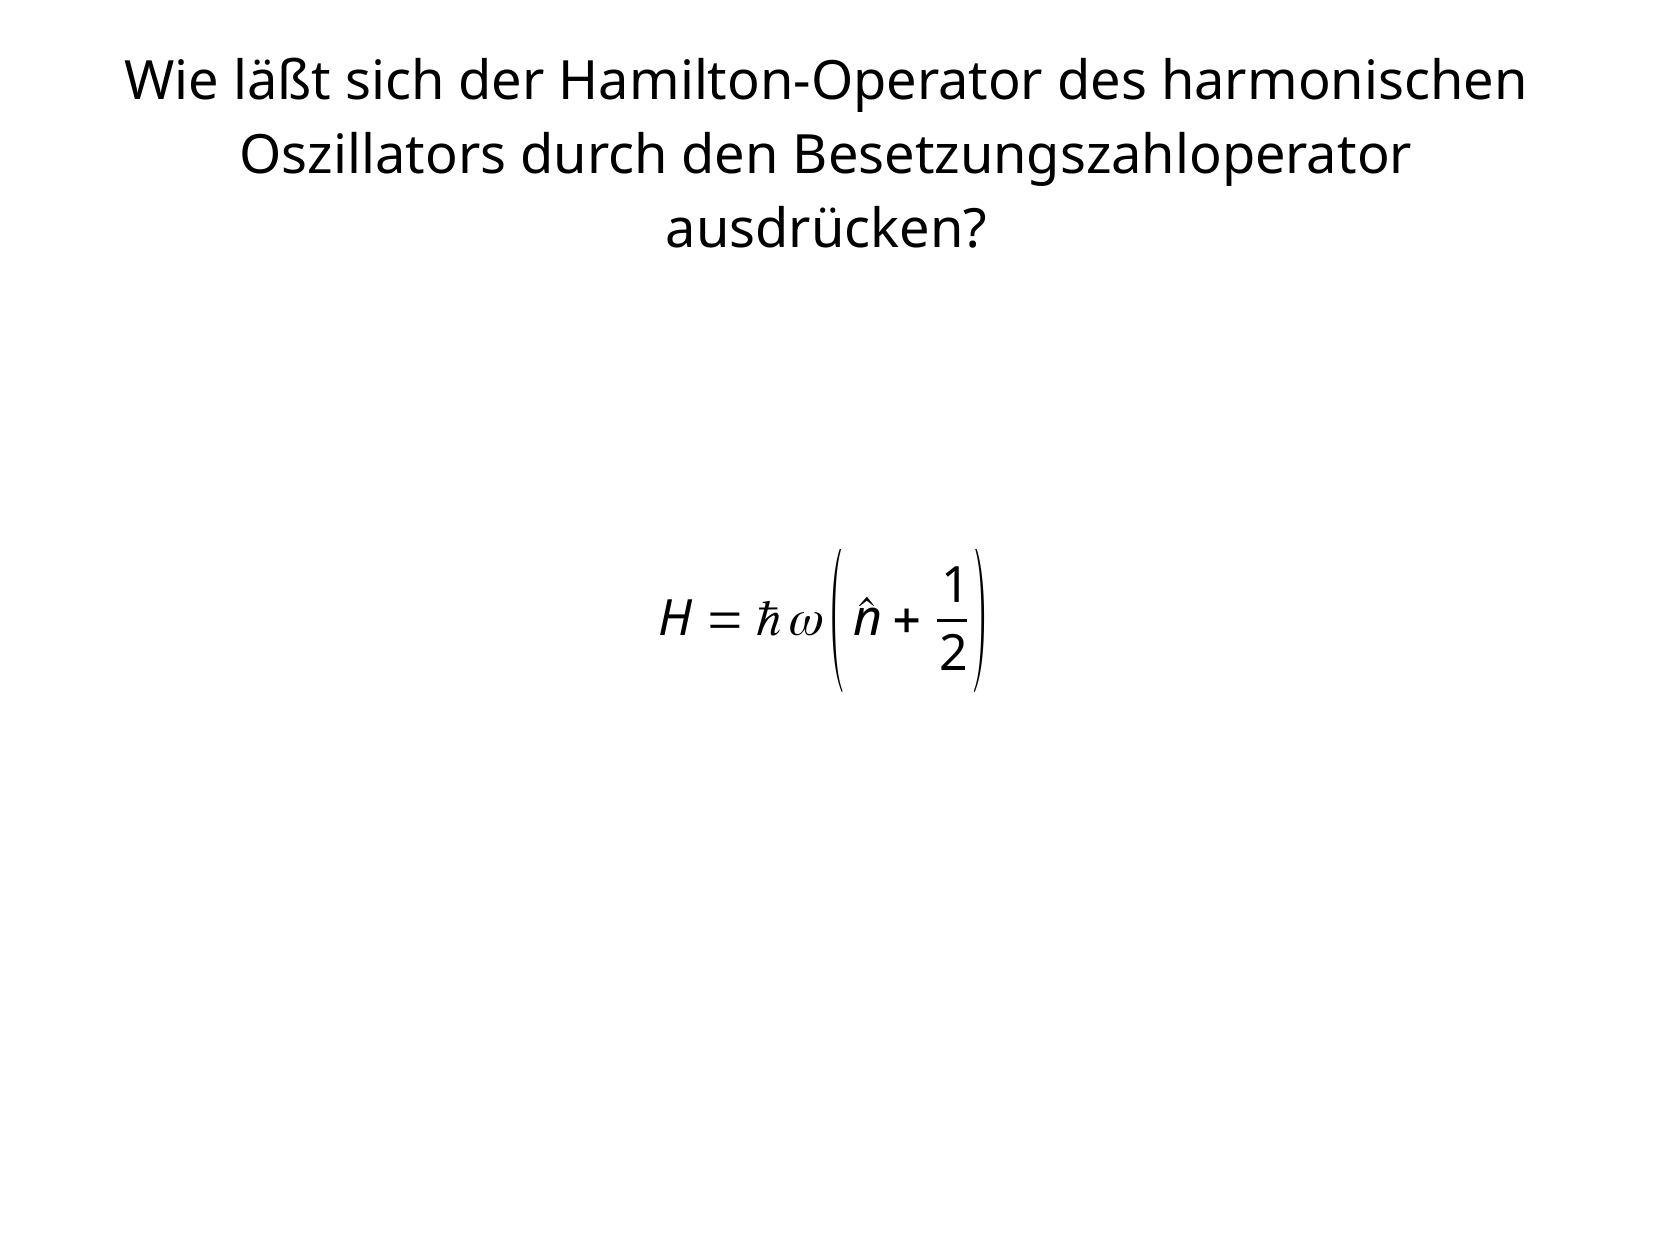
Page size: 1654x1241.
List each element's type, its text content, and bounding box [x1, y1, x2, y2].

title Wie läßt sich der Hamilton-Operator des harmonischen Oszillators durch den Besetzungszahloperator ausdrücken? [82, 49, 1571, 257]
chart [652, 549, 1002, 692]
